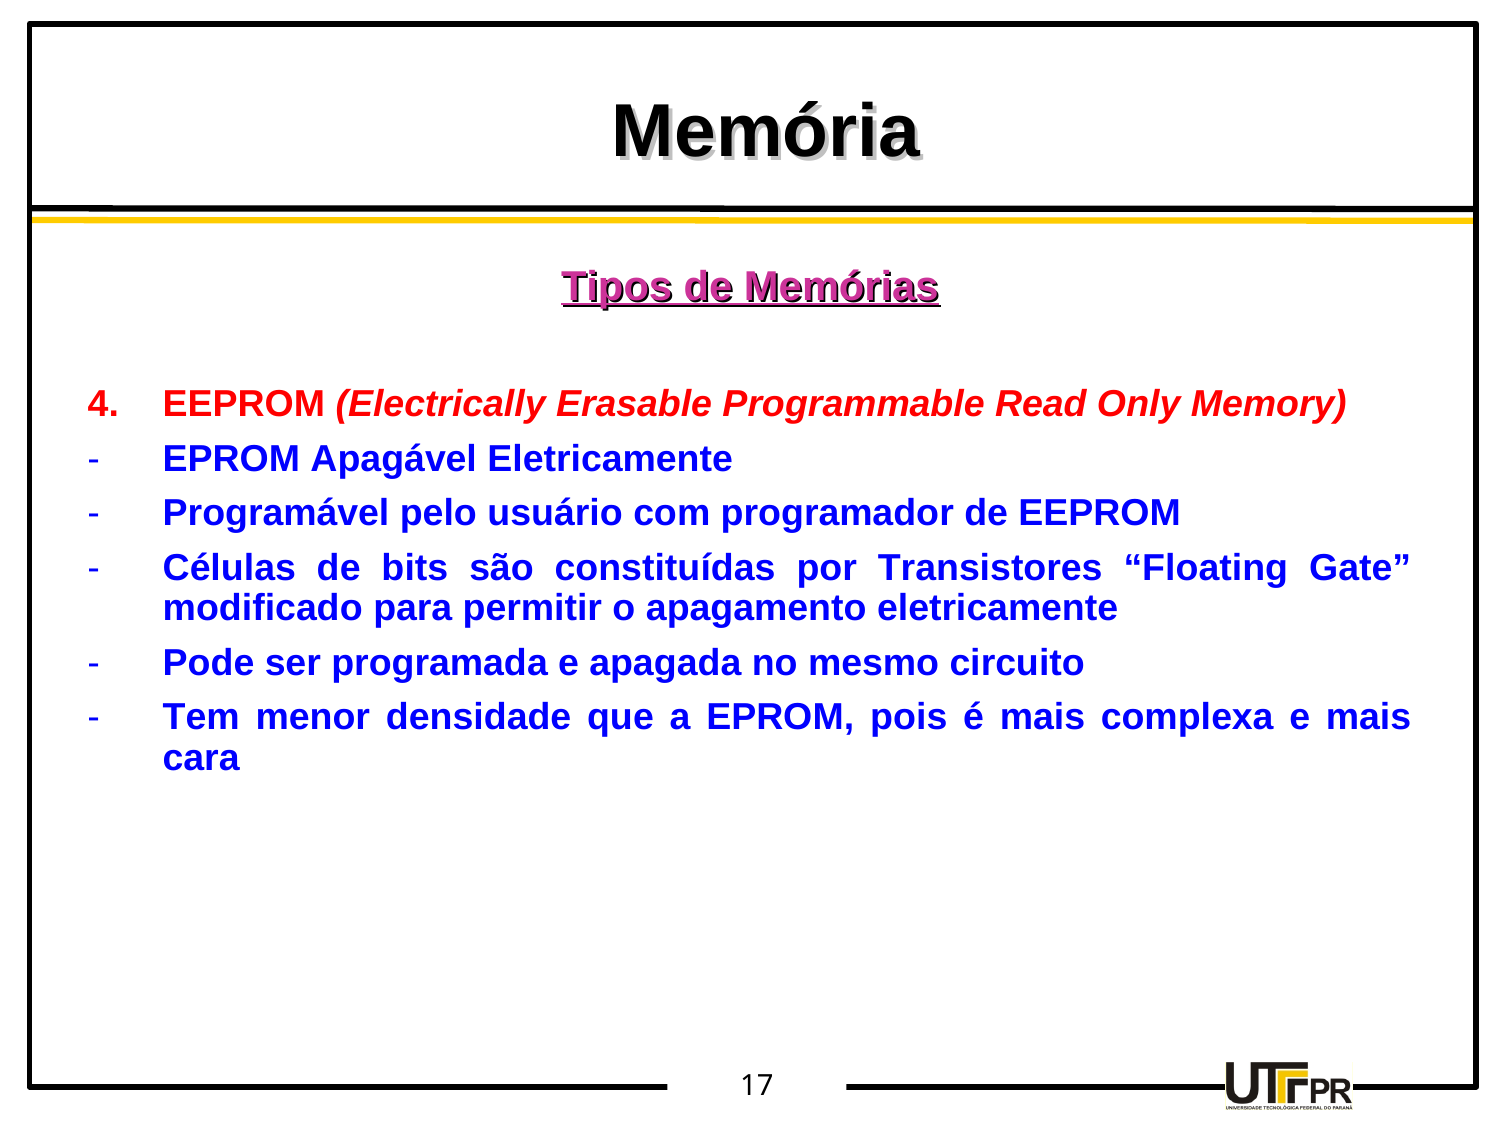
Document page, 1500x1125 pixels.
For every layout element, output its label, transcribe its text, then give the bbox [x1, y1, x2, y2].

text_box Memória [29, 29, 1477, 207]
list Tipos de Memórias EEPROM (Electrically Erasable Programmable Read Only Memory) EPROM Apagável Eletricamente Programável pelo usuário com programador de EEPROM Células de bits são constituídas por Transistores “Floating Gate” modificado para permitir o apagamento eletricamente Pode ser programada e apagada no mesmo circuito Tem menor densidade que a EPROM, pois é mais complexa e mais cara [72, 257, 1428, 1027]
picture [1225, 1062, 1353, 1110]
